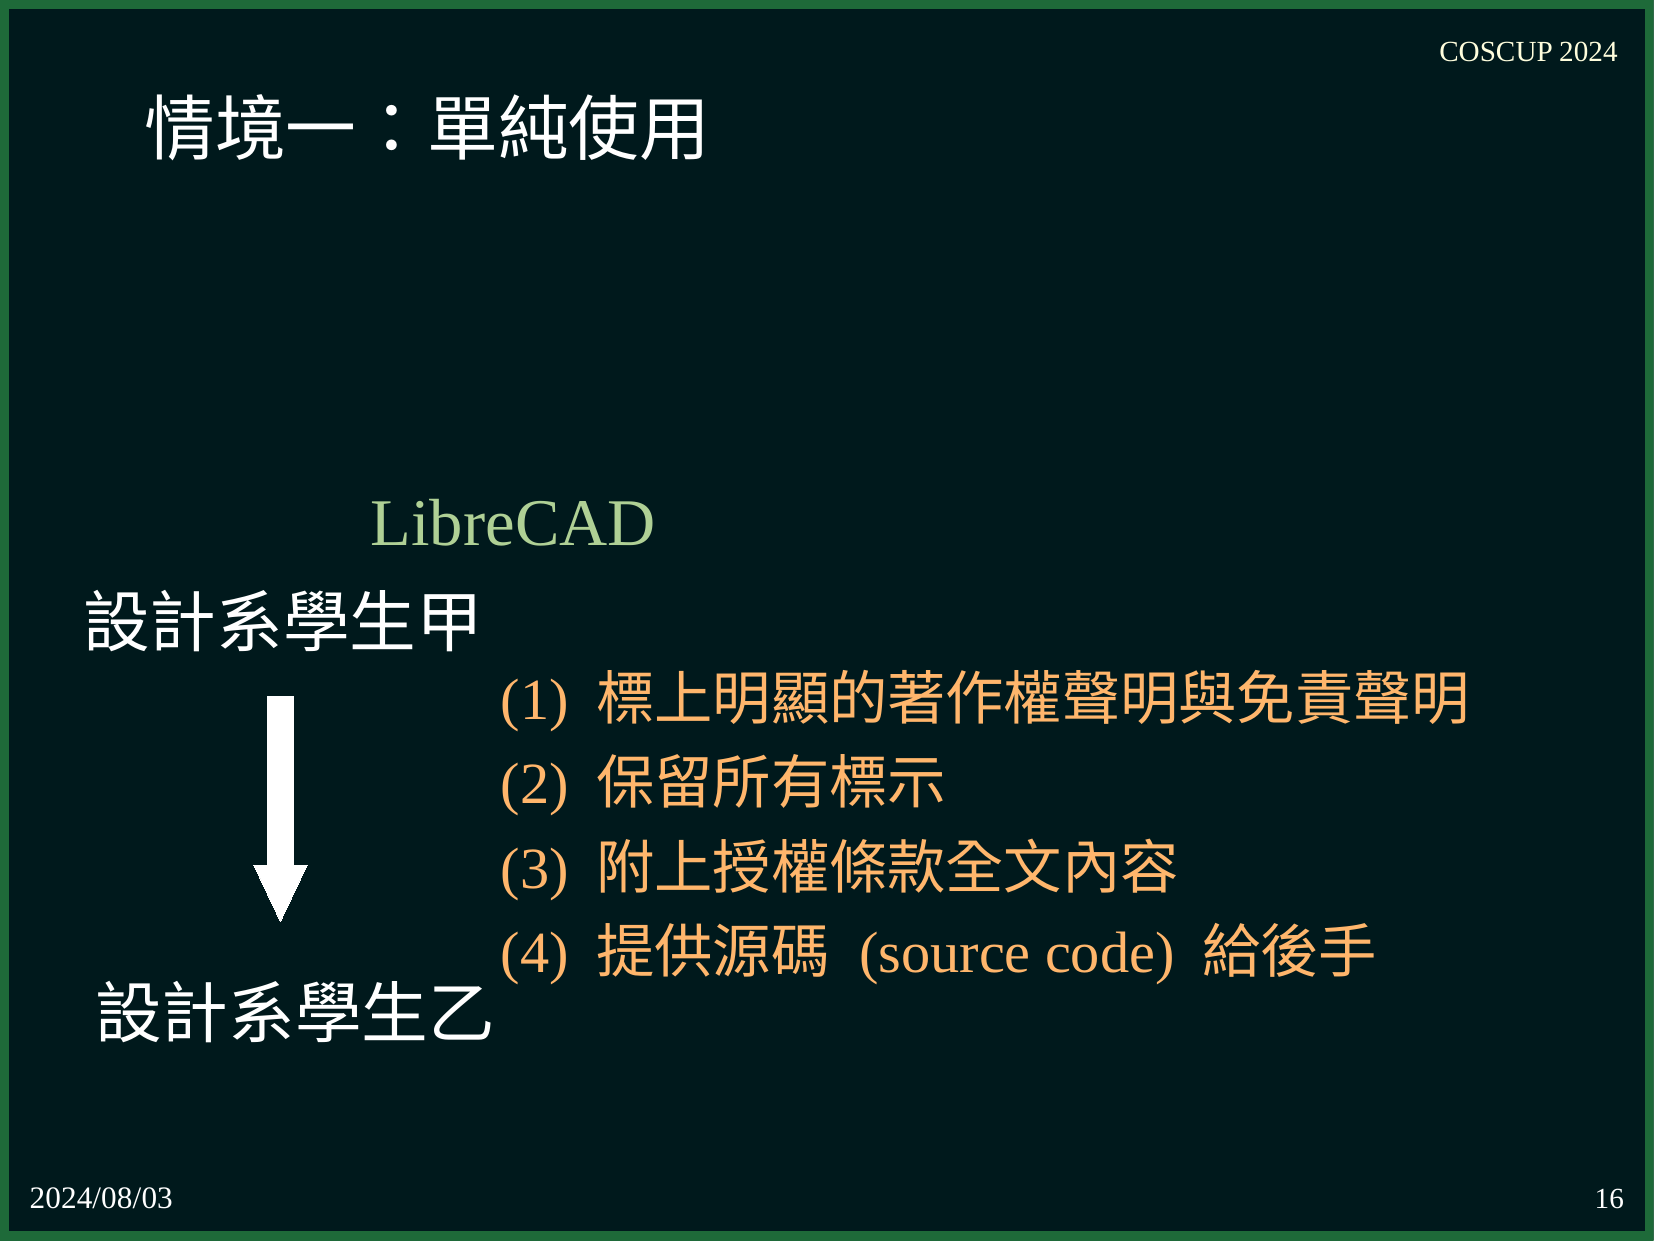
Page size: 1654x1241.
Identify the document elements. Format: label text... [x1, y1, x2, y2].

text_box [253, 696, 308, 922]
text_box 設計系學生乙 [70, 952, 520, 1065]
text_box 設計系學生甲 [59, 561, 508, 674]
text_box 情境一：單純使用 [129, 64, 1424, 184]
text_box LibreCAD [289, 478, 739, 587]
title (1) 標上明顯的著作權聲明與免責聲明 (2) 保留所有標示 (3) 附上授權條款全文內容 (4) 提供源碼 (source code) 給後手 [500, 596, 1630, 1045]
